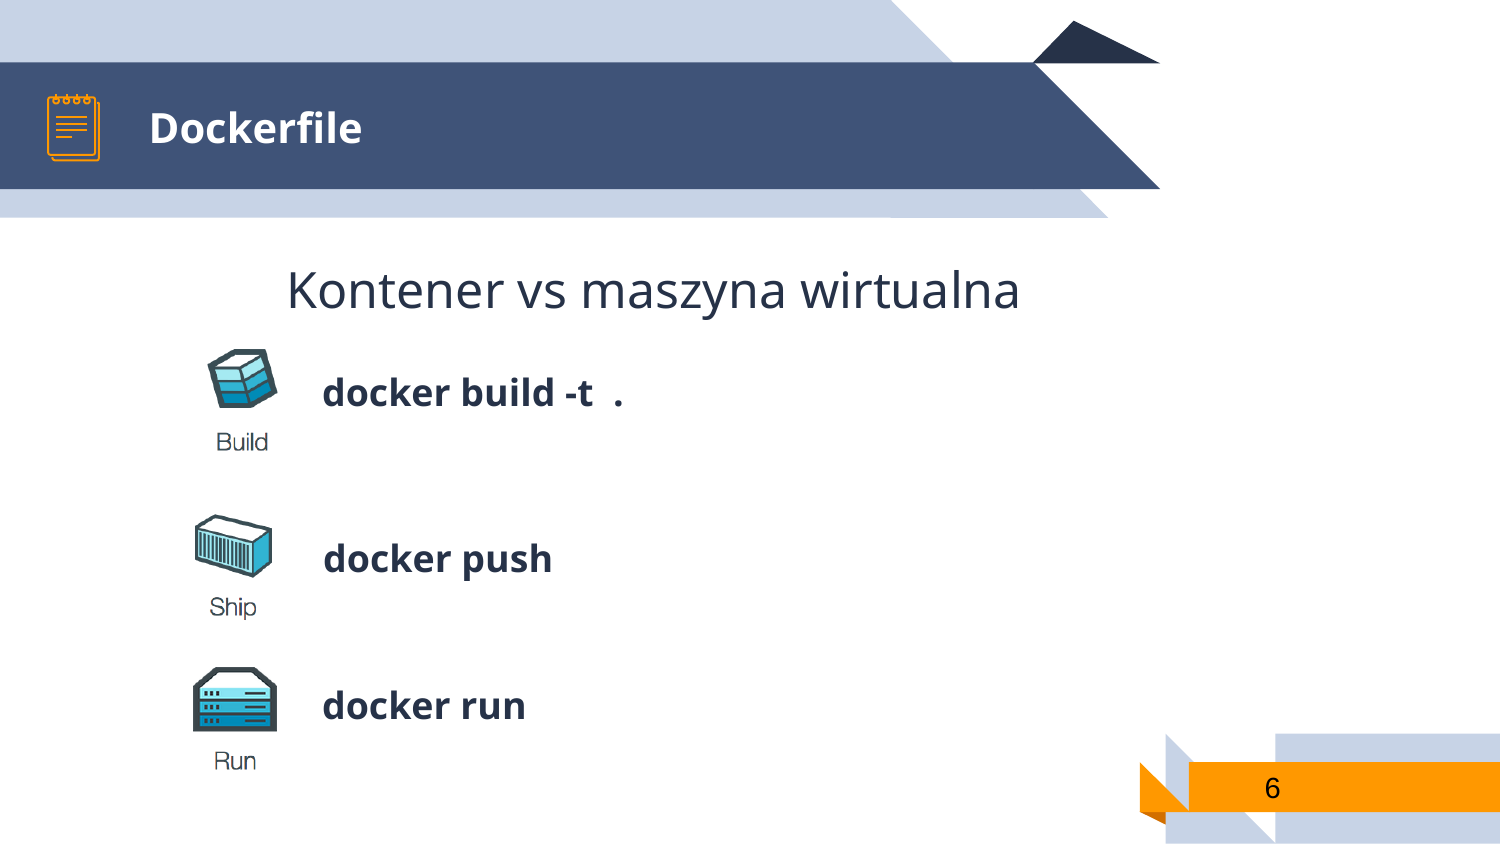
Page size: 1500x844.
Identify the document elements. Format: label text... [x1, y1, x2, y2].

slide_number <numer> [1249, 760, 1494, 813]
list docker run [307, 666, 1121, 756]
title Dockerfile [133, 64, 1035, 190]
list docker build -t . [307, 354, 1121, 444]
picture [177, 330, 308, 461]
text_box Kontener vs maszyna wirtualna [271, 224, 1111, 354]
picture [165, 495, 296, 626]
list docker push [308, 519, 1123, 609]
picture [164, 648, 296, 780]
